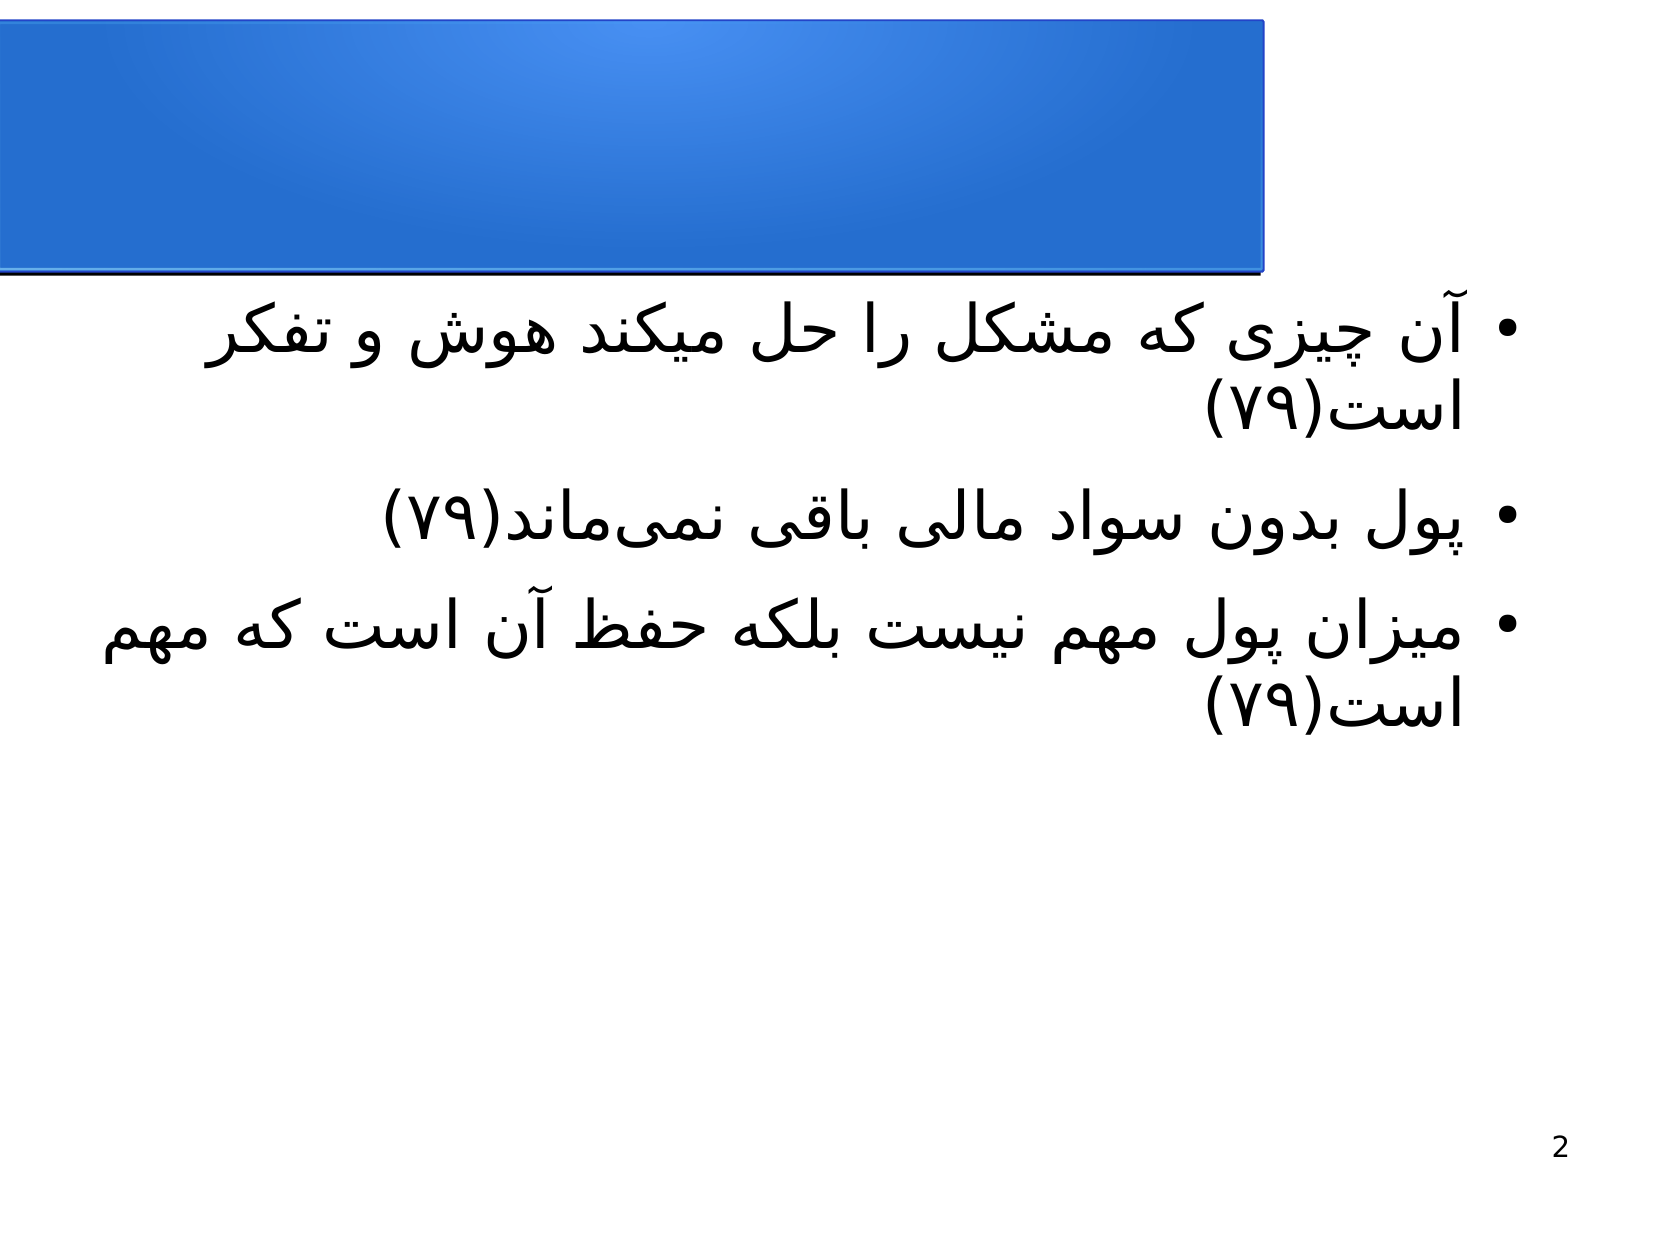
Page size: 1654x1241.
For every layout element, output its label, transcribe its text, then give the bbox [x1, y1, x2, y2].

list آن چیزی که مشکل را حل میکند هوش و تفکر است(۷۹) پول بدون سواد مالی باقی نمی‌ماند(۷۹) میزان پول مهم نیست بلکه حفظ آن است که مهم است(۷۹) [82, 290, 1538, 1010]
